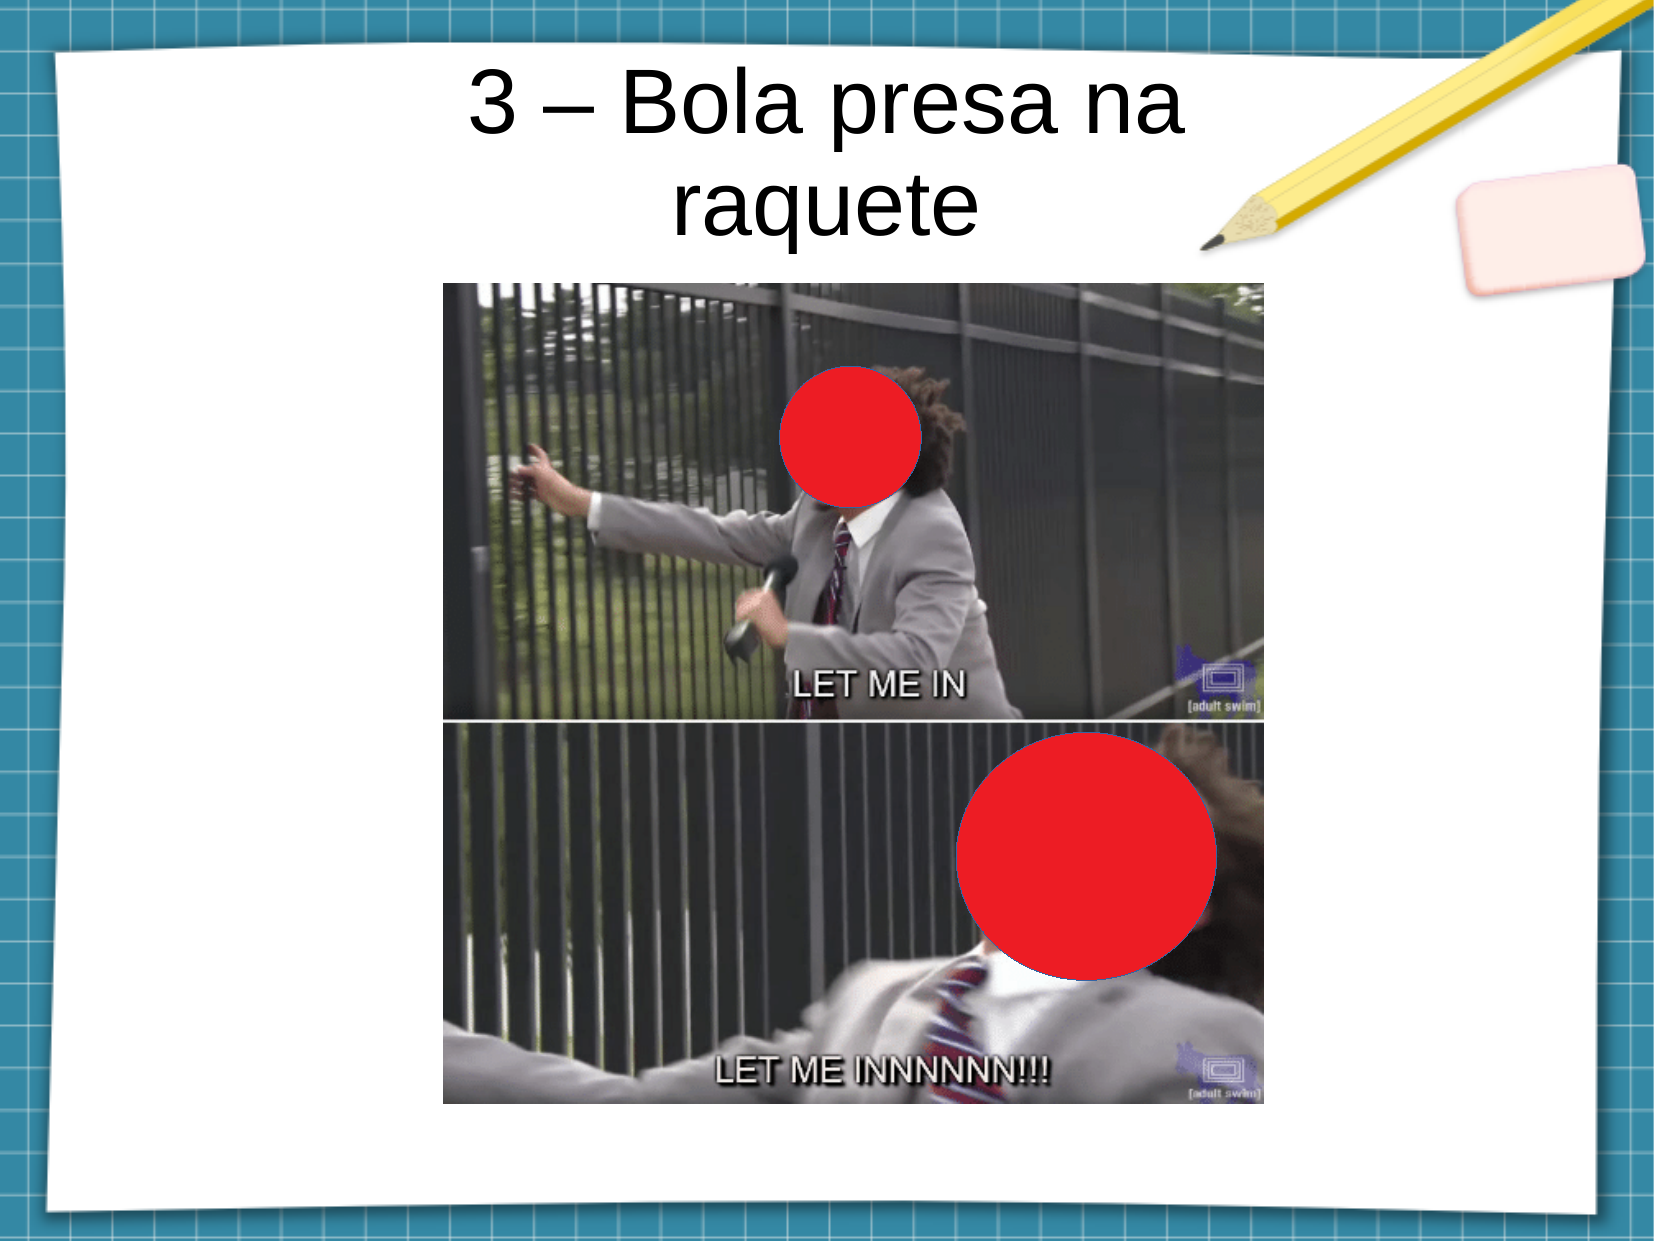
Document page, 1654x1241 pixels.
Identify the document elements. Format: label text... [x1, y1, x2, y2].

picture [0, 0, 1654, 1241]
text_box [956, 732, 1217, 981]
text_box [779, 366, 922, 508]
title 3 – Bola presa na raquete [82, 49, 1571, 257]
